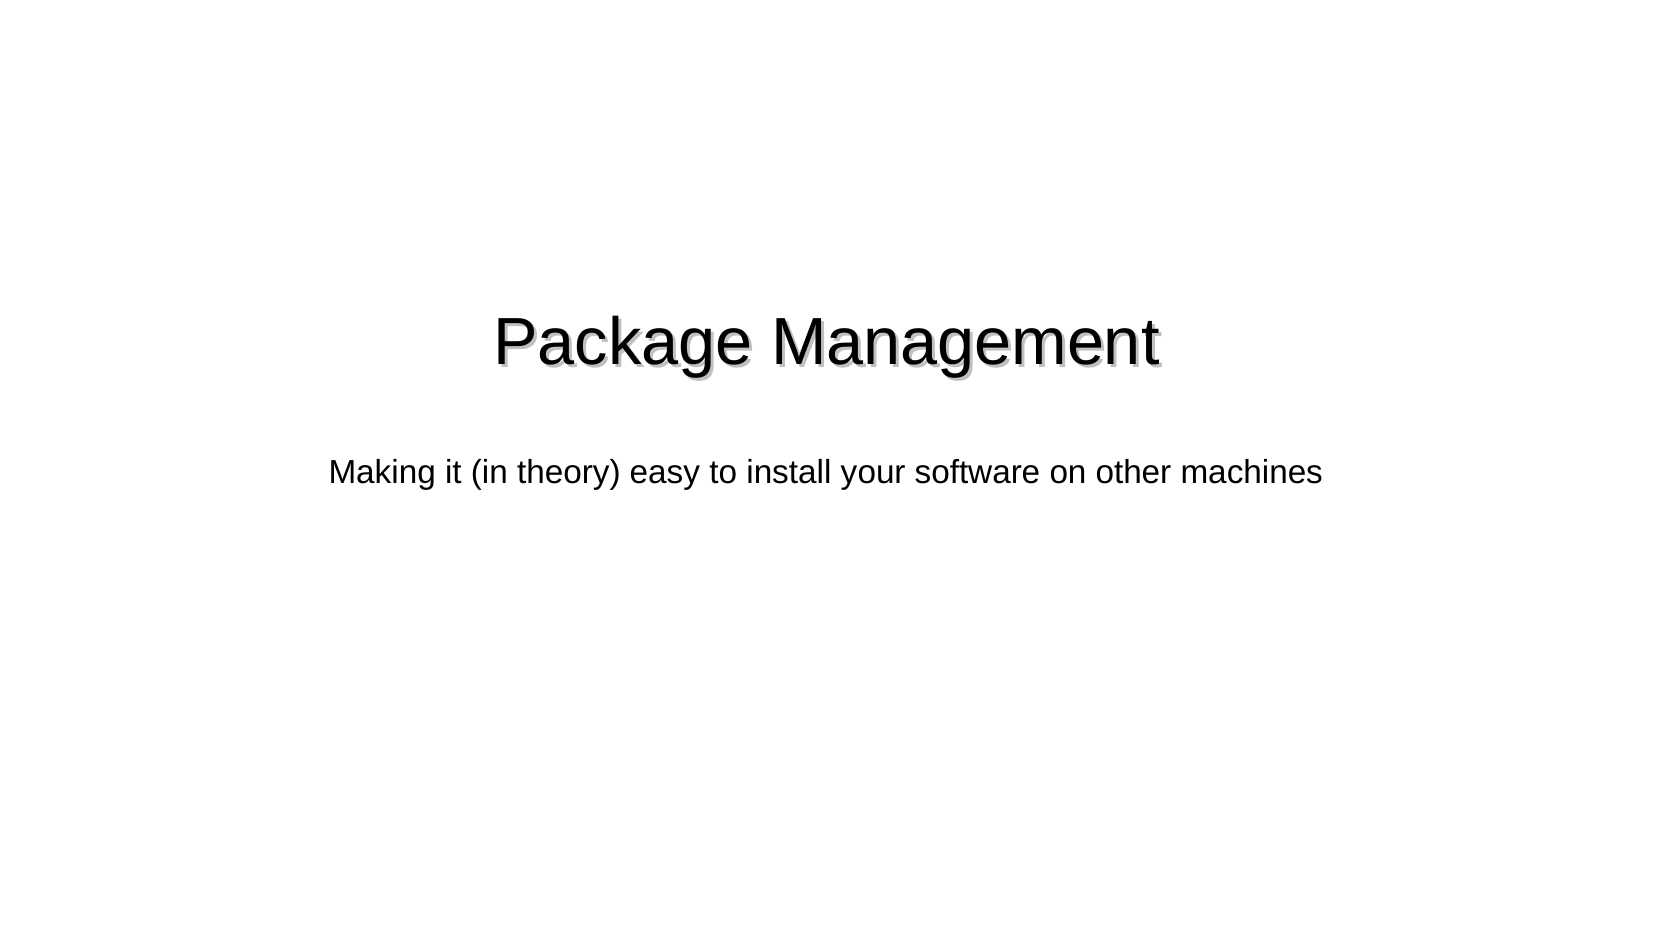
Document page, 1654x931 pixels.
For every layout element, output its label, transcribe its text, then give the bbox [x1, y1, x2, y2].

subtitle Package Management Making it (in theory) easy to install your software on other machines [82, 37, 1571, 757]
